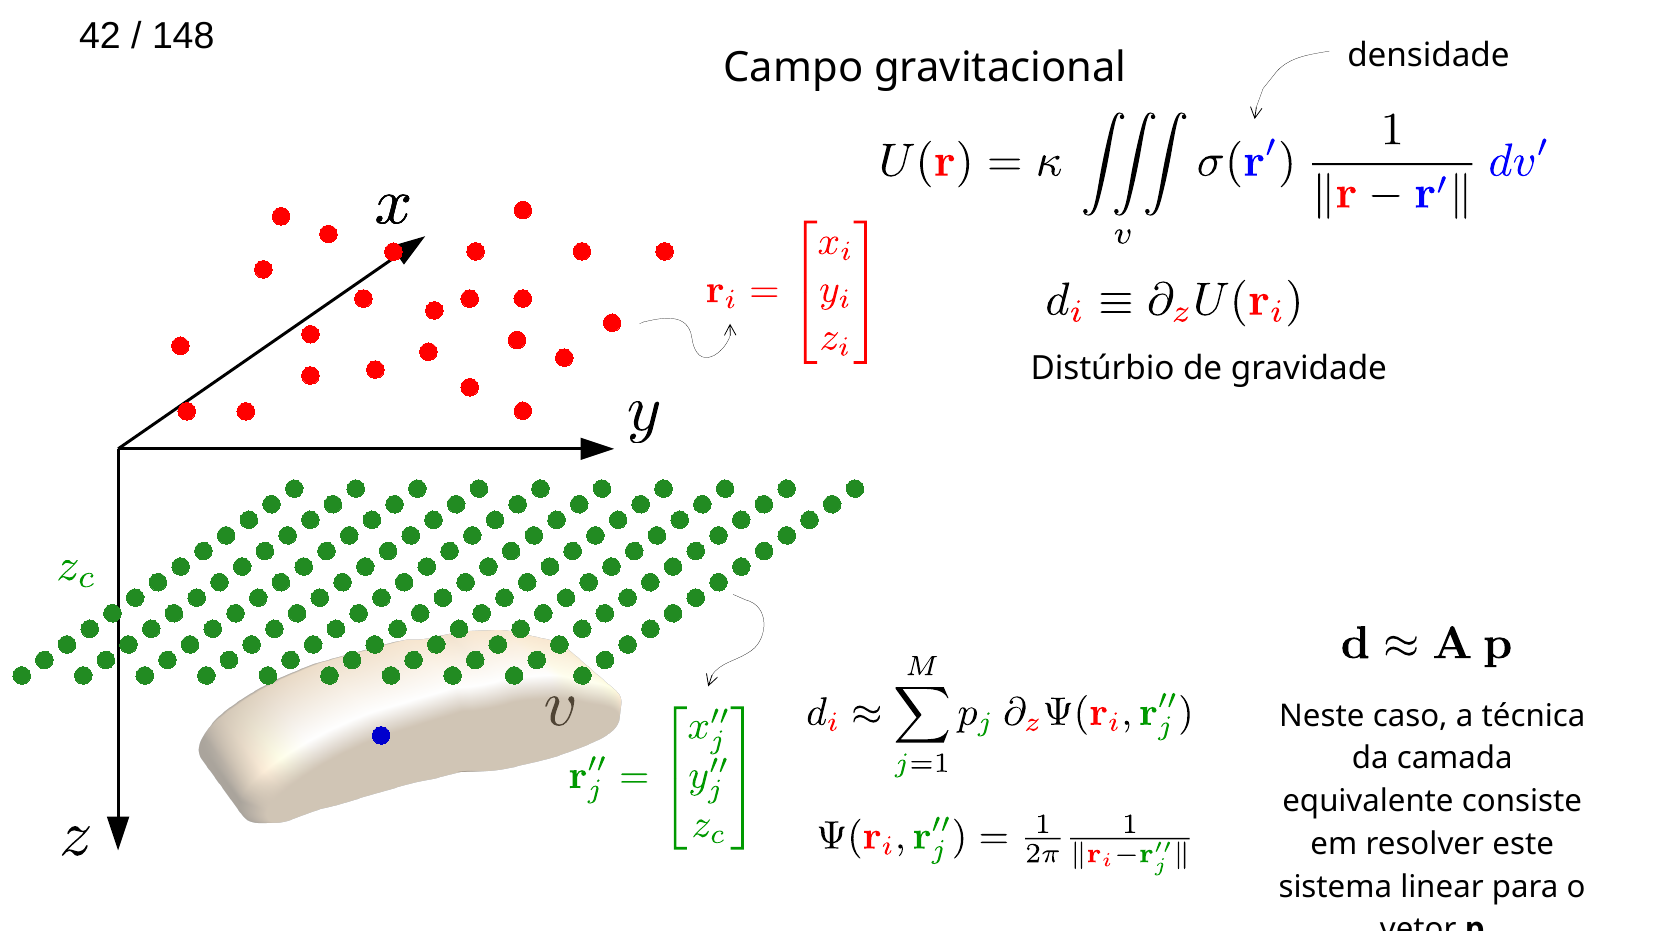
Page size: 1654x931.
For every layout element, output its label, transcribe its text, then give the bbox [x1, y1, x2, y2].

text_box [625, 542, 644, 560]
text_box [495, 588, 514, 607]
text_box [670, 510, 689, 529]
text_box [563, 542, 582, 560]
text_box [525, 526, 543, 545]
text_box [301, 325, 320, 344]
text_box [366, 360, 385, 379]
text_box [595, 604, 614, 623]
text_box [508, 331, 526, 349]
text_box [709, 526, 728, 545]
text_box [343, 651, 361, 669]
text_box [242, 635, 261, 654]
text_box [142, 619, 161, 638]
text_box [823, 495, 842, 514]
text_box Neste caso, a técnica da camada equivalente consiste em resolver este sistema linear para o vetor p [1263, 685, 1630, 873]
text_box Distúrbio de gravidade [1015, 336, 1380, 388]
text_box [447, 495, 466, 514]
text_box [434, 588, 452, 607]
text_box [440, 542, 459, 560]
text_box [278, 526, 297, 545]
text_box [846, 479, 864, 498]
text_box [58, 635, 76, 654]
text_box [641, 619, 660, 638]
text_box [404, 651, 423, 669]
text_box [187, 588, 206, 607]
text_box [460, 378, 479, 397]
text_box [240, 510, 258, 529]
text_box [171, 336, 190, 355]
text_box [80, 619, 99, 638]
text_box [557, 588, 575, 607]
text_box [716, 479, 734, 498]
text_box [372, 588, 391, 607]
text_box [513, 289, 532, 308]
text_box [419, 342, 438, 361]
text_box [158, 651, 177, 669]
text_box [254, 260, 273, 279]
text_box [310, 588, 329, 607]
text_box [256, 542, 274, 560]
text_box [709, 573, 728, 592]
text_box [210, 573, 229, 592]
text_box [609, 510, 627, 529]
text_box [171, 557, 190, 576]
text_box [514, 201, 532, 219]
text_box [488, 635, 507, 654]
text_box [149, 573, 167, 592]
picture [56, 560, 95, 588]
text_box [411, 604, 430, 623]
text_box [197, 666, 216, 685]
text_box [281, 651, 300, 669]
text_box [579, 573, 598, 592]
text_box [570, 495, 589, 514]
text_box [333, 573, 352, 592]
text_box [385, 495, 404, 514]
text_box [427, 635, 446, 654]
picture [566, 704, 759, 852]
text_box [502, 542, 520, 560]
text_box [573, 242, 591, 261]
text_box [547, 510, 566, 529]
text_box [372, 726, 390, 745]
text_box [408, 479, 427, 498]
text_box [573, 619, 592, 638]
text_box [732, 557, 751, 576]
picture [816, 814, 1190, 876]
text_box [555, 348, 574, 367]
text_box [777, 526, 796, 545]
text_box [365, 635, 384, 654]
text_box [301, 510, 320, 529]
text_box [346, 479, 365, 498]
text_box [356, 557, 375, 576]
text_box [693, 495, 712, 514]
text_box [272, 207, 290, 226]
text_box [466, 651, 485, 669]
text_box [340, 526, 359, 545]
text_box [641, 573, 660, 592]
text_box [443, 666, 462, 685]
text_box [470, 479, 488, 498]
text_box [317, 542, 336, 560]
text_box [527, 651, 546, 669]
text_box [755, 495, 773, 514]
text_box [518, 573, 537, 592]
text_box [272, 573, 290, 592]
text_box [265, 619, 284, 638]
text_box [181, 635, 199, 654]
text_box [531, 479, 550, 498]
text_box [732, 510, 751, 529]
text_box [324, 495, 342, 514]
text_box [424, 510, 443, 529]
text_box [777, 479, 796, 498]
picture [806, 656, 1194, 778]
text_box Campo gravitacional [708, 29, 1112, 91]
text_box densidade [1332, 23, 1521, 76]
text_box [126, 588, 145, 607]
text_box [194, 542, 213, 560]
text_box [541, 557, 559, 576]
text_box [550, 635, 569, 654]
text_box [648, 526, 666, 545]
picture [374, 194, 413, 224]
text_box [486, 510, 504, 529]
text_box [288, 604, 306, 623]
text_box [319, 225, 338, 243]
text_box [508, 495, 527, 514]
text_box [233, 557, 252, 576]
text_box [259, 666, 277, 685]
text_box [388, 619, 407, 638]
text_box [262, 495, 281, 514]
text_box [379, 542, 397, 560]
picture [1340, 626, 1513, 668]
text_box [217, 526, 235, 545]
picture [1043, 278, 1306, 329]
text_box [395, 573, 413, 592]
text_box [349, 604, 368, 623]
text_box [511, 619, 530, 638]
text_box [354, 289, 373, 308]
text_box [618, 588, 637, 607]
text_box [382, 666, 400, 685]
text_box [466, 242, 485, 261]
text_box [417, 557, 436, 576]
text_box [800, 510, 819, 529]
text_box [249, 588, 268, 607]
text_box [165, 604, 183, 623]
text_box [514, 401, 532, 420]
text_box <number> / 148 [0, 0, 240, 71]
text_box [618, 635, 637, 654]
text_box [573, 666, 592, 685]
text_box [755, 542, 773, 560]
text_box [384, 242, 403, 261]
text_box [320, 666, 339, 685]
text_box [586, 526, 605, 545]
text_box [304, 635, 323, 654]
text_box [301, 366, 320, 385]
text_box [460, 289, 479, 308]
text_box [654, 479, 673, 498]
text_box [456, 573, 475, 592]
text_box [285, 479, 304, 498]
text_box [664, 557, 682, 576]
text_box [534, 604, 553, 623]
picture [59, 826, 93, 856]
text_box [103, 604, 122, 623]
text_box [596, 651, 614, 669]
text_box [686, 588, 705, 607]
text_box [472, 604, 491, 623]
text_box [450, 619, 468, 638]
text_box [602, 557, 621, 576]
text_box [177, 402, 196, 421]
text_box [603, 313, 621, 332]
text_box [401, 526, 420, 545]
text_box [425, 301, 444, 320]
text_box [35, 651, 54, 669]
text_box [220, 651, 238, 669]
text_box [327, 619, 345, 638]
text_box [631, 495, 650, 514]
text_box [294, 557, 313, 576]
text_box [593, 479, 611, 498]
text_box [226, 604, 245, 623]
text_box [655, 242, 674, 261]
text_box [97, 651, 115, 669]
text_box [135, 666, 154, 685]
text_box [505, 666, 523, 685]
picture [704, 112, 1548, 366]
text_box [463, 526, 482, 545]
text_box [686, 542, 705, 560]
text_box [236, 402, 255, 421]
text_box [74, 666, 93, 685]
picture [626, 401, 662, 443]
text_box [363, 510, 381, 529]
text_box [12, 666, 31, 685]
text_box [664, 604, 682, 623]
text_box [119, 635, 138, 654]
text_box [479, 557, 498, 576]
text_box [203, 619, 222, 638]
